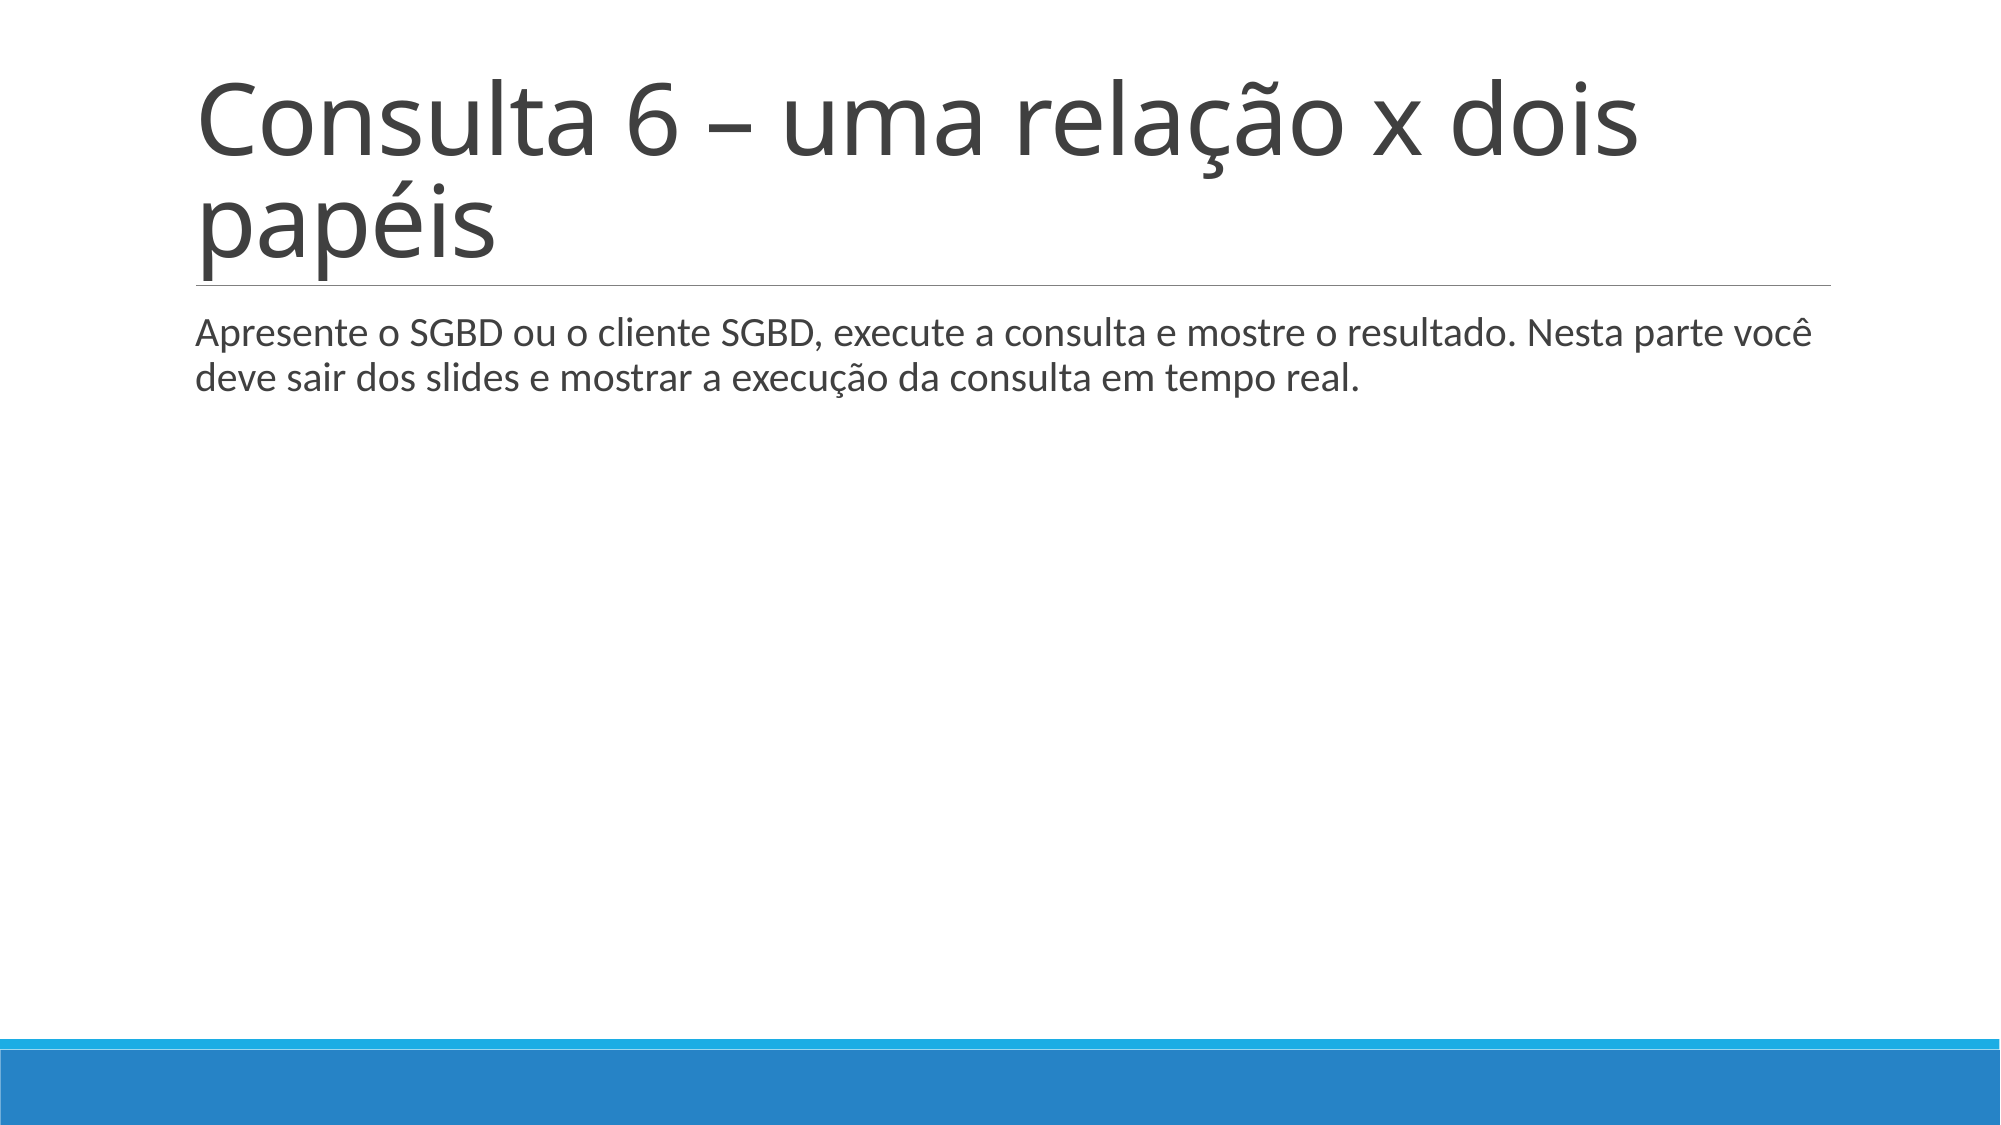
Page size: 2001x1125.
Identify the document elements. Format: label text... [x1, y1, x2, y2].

title Consulta 6 – uma relação x dois papéis [180, 47, 1830, 285]
list Apresente o SGBD ou o cliente SGBD, execute a consulta e mostre o resultado. Nesta parte você deve sair dos slides e mostrar a execução da consulta em tempo real. [180, 302, 1830, 963]
